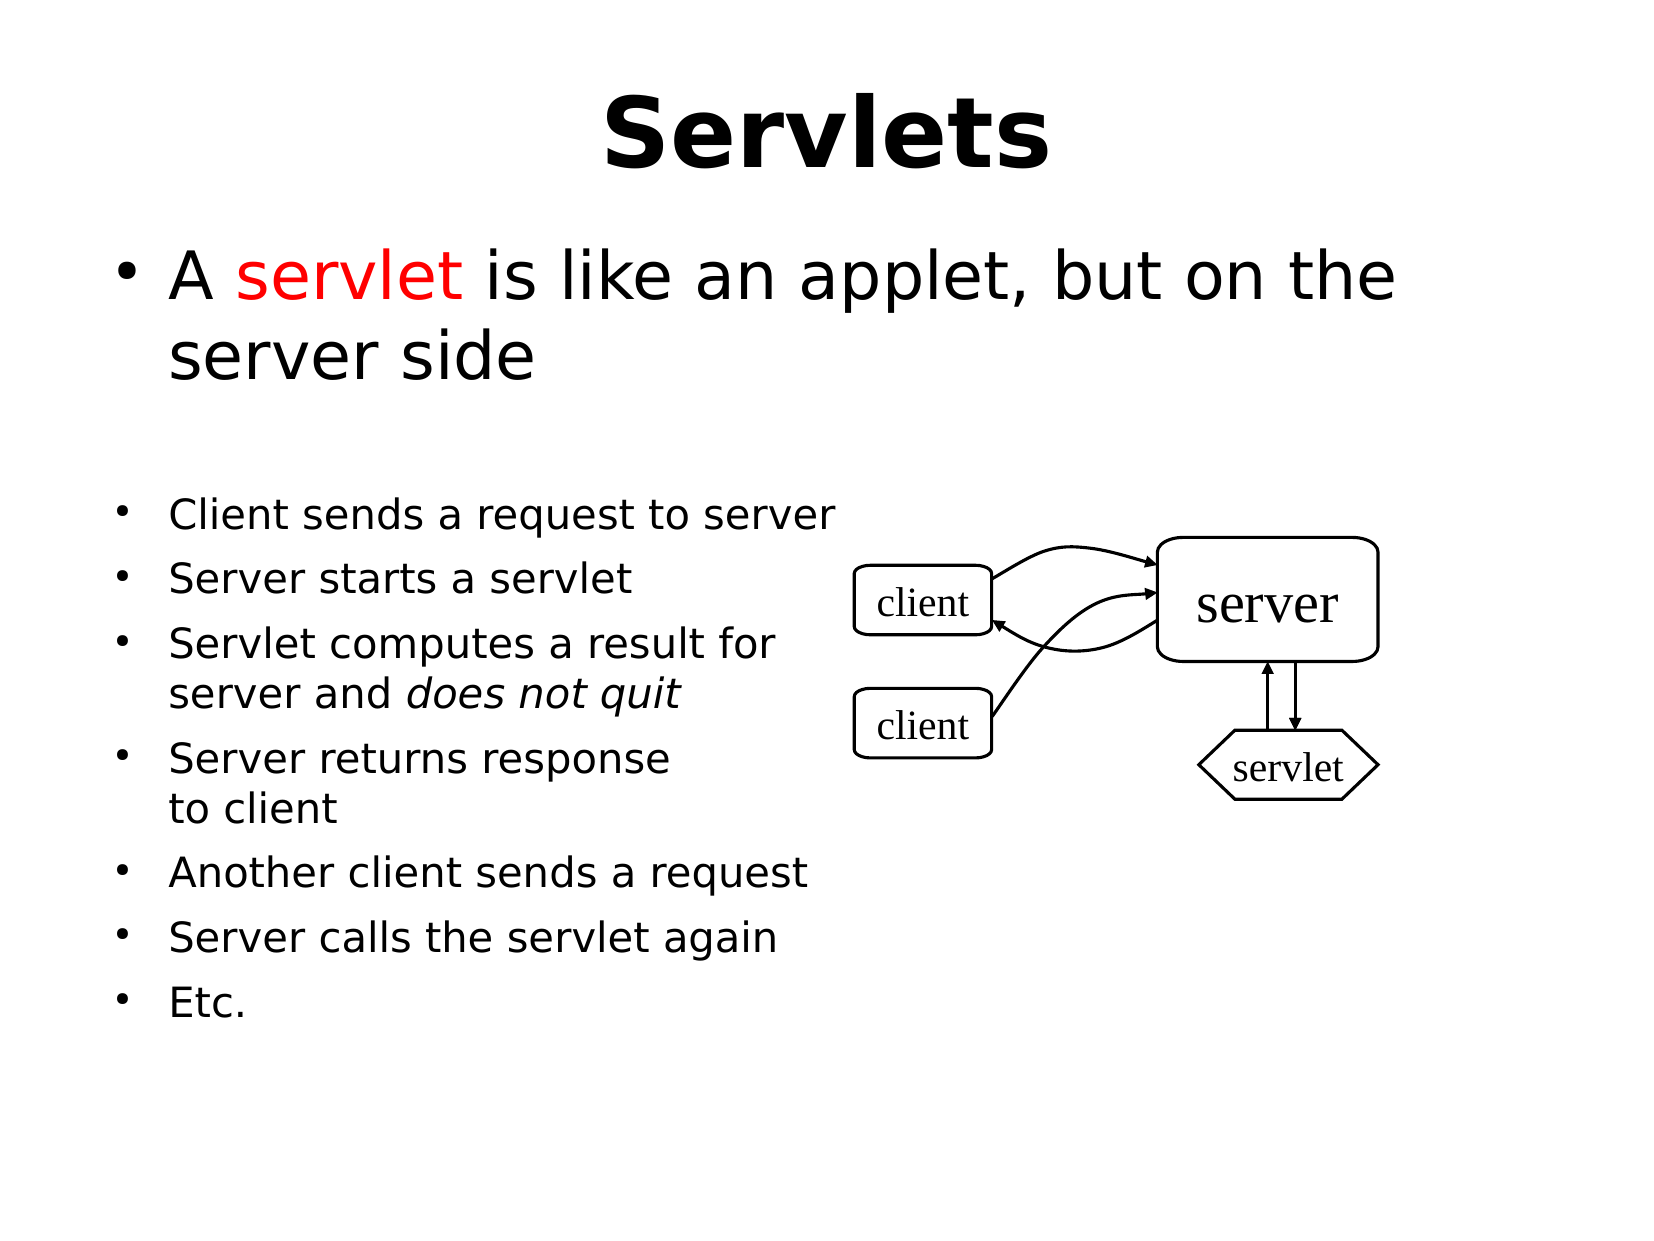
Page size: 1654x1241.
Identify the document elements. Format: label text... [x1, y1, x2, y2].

text_box server [1157, 537, 1378, 662]
text_box client [854, 565, 992, 635]
title Servlets [82, 49, 1571, 196]
text_box servlet [1198, 730, 1379, 800]
text_box client [854, 688, 992, 758]
list A servlet is like an applet, but on the server side Client sends a request to server Server starts a servlet Servlet computes a result for server and does not quit Server returns response to client Another client sends a request Server calls the servlet again Etc. [82, 225, 1538, 1186]
